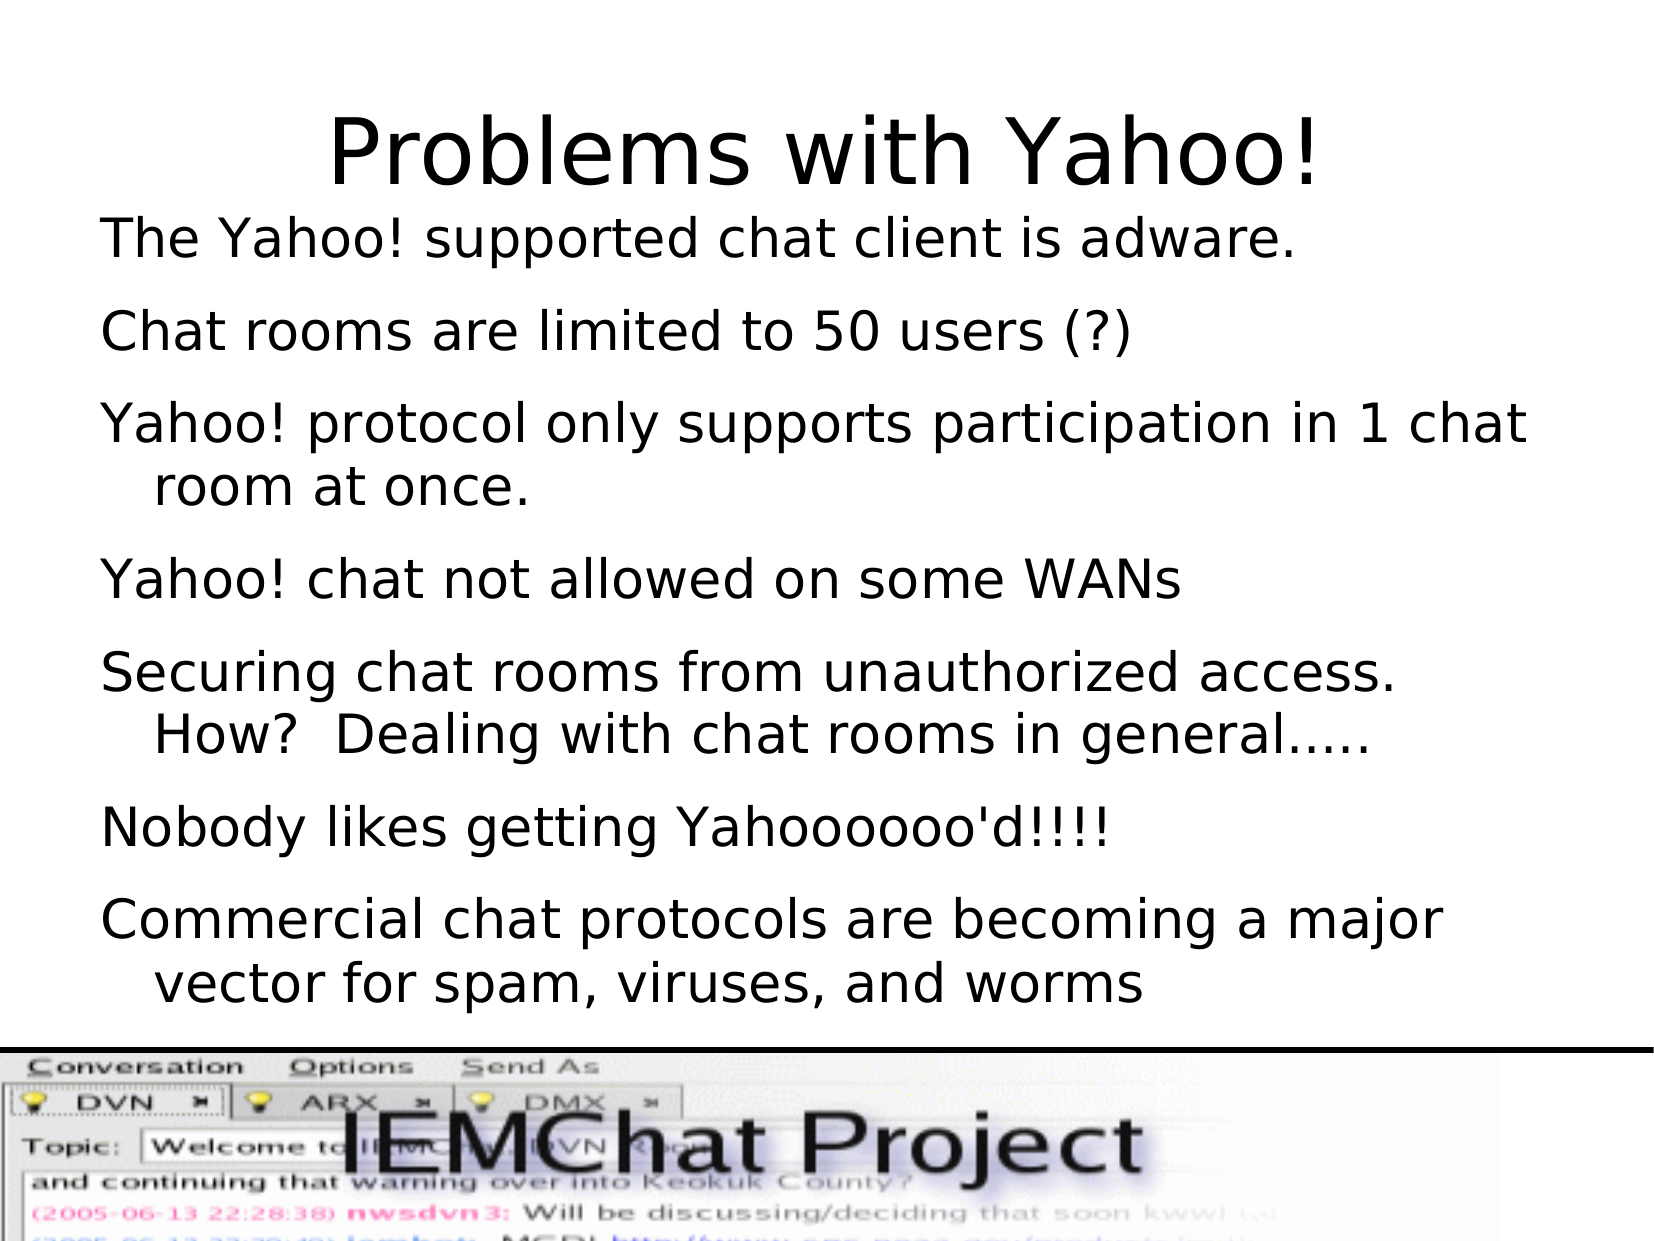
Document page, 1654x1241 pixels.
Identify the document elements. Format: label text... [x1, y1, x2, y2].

list The Yahoo! supported chat client is adware. Chat rooms are limited to 50 users (?) Yahoo! protocol only supports participation in 1 chat room at once. Yahoo! chat not allowed on some WANs Securing chat rooms from unauthorized access. How? Dealing with chat rooms in general..... Nobody likes getting Yahoooooo'd!!!! Commercial chat protocols are becoming a major vector for spam, viruses, and worms [82, 207, 1571, 1027]
picture [0, 1053, 1501, 1241]
title Problems with Yahoo! [82, 49, 1571, 207]
